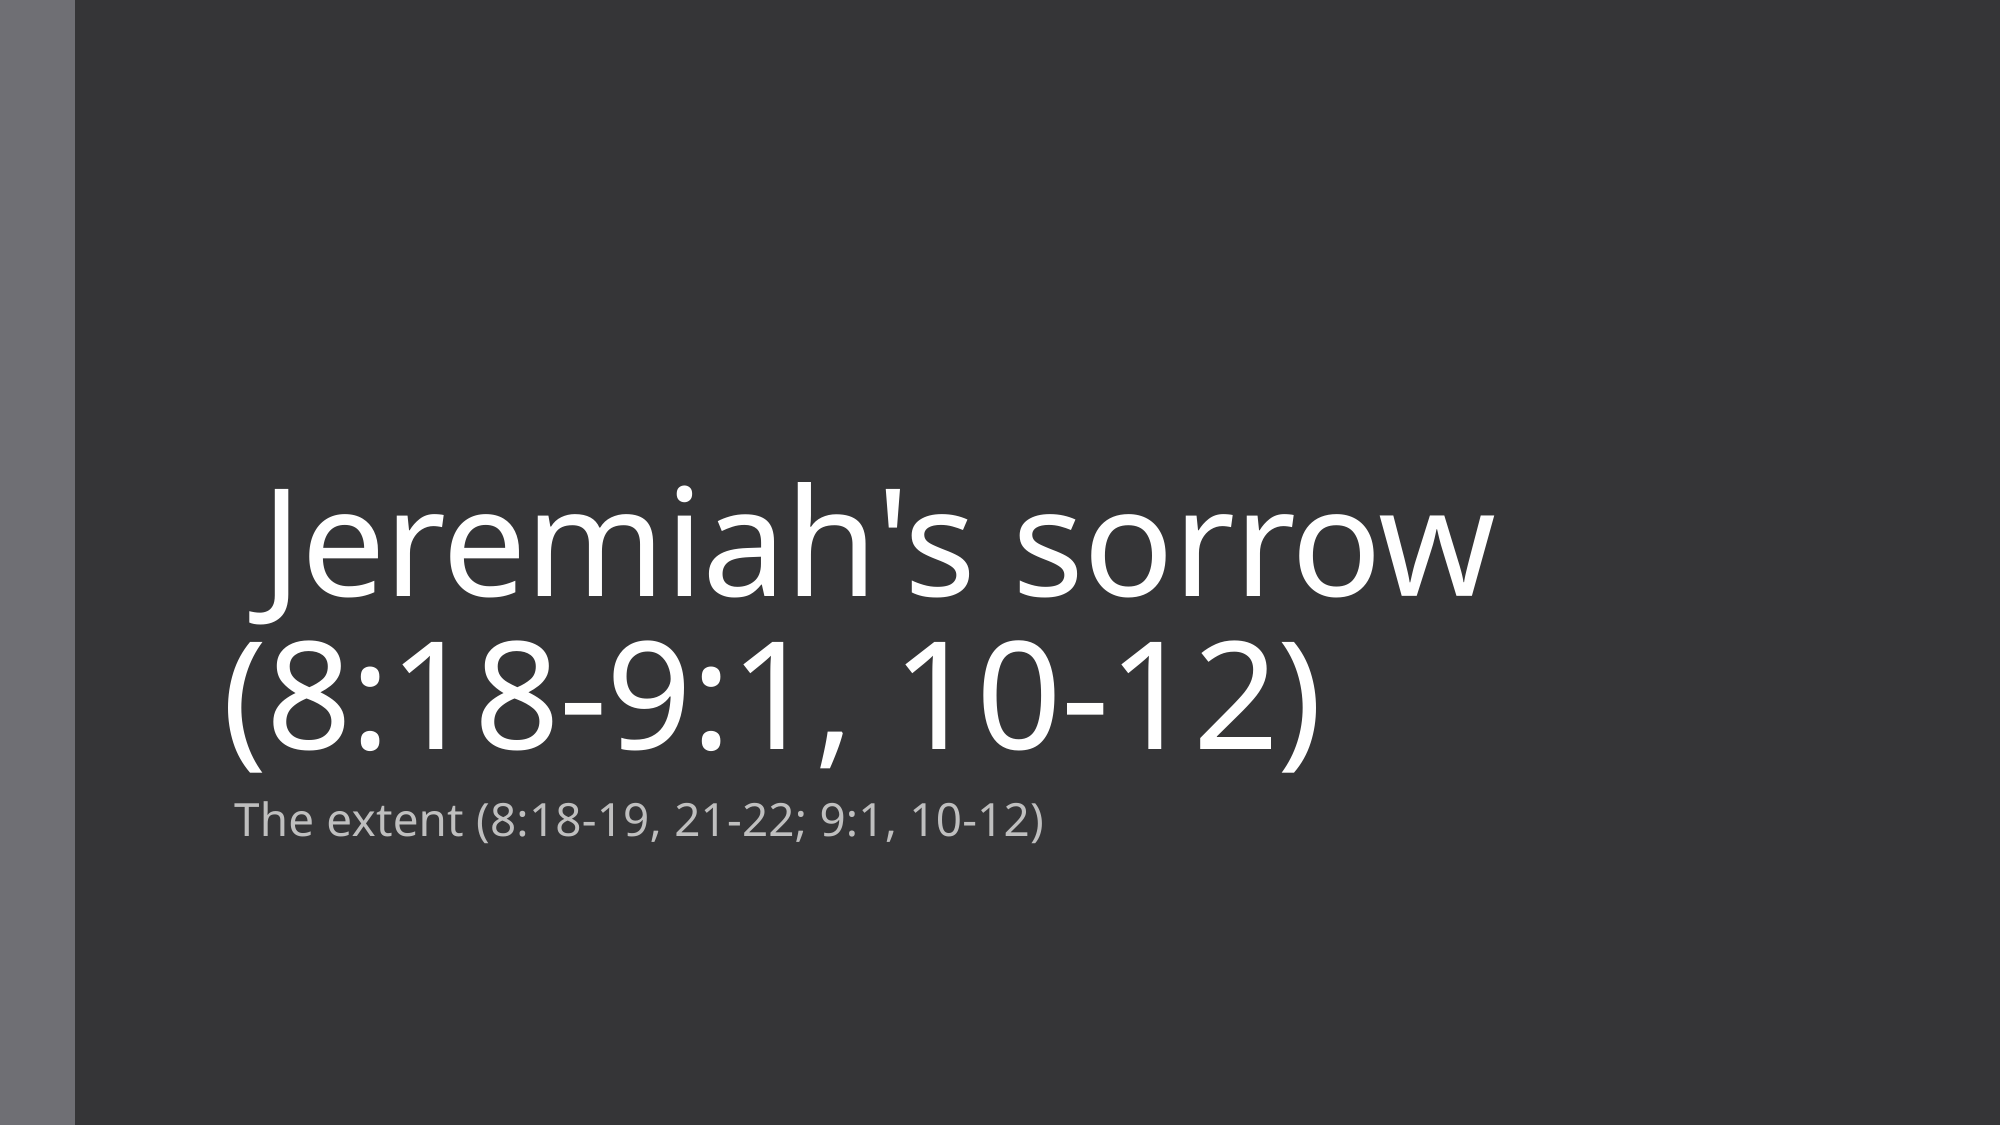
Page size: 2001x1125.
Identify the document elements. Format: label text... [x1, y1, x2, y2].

title Jeremiah's sorrow (8:18-9:1, 10-12) [206, 124, 1752, 787]
subtitle The extent (8:18-19, 21-22; 9:1, 10-12) [206, 787, 1752, 1066]
